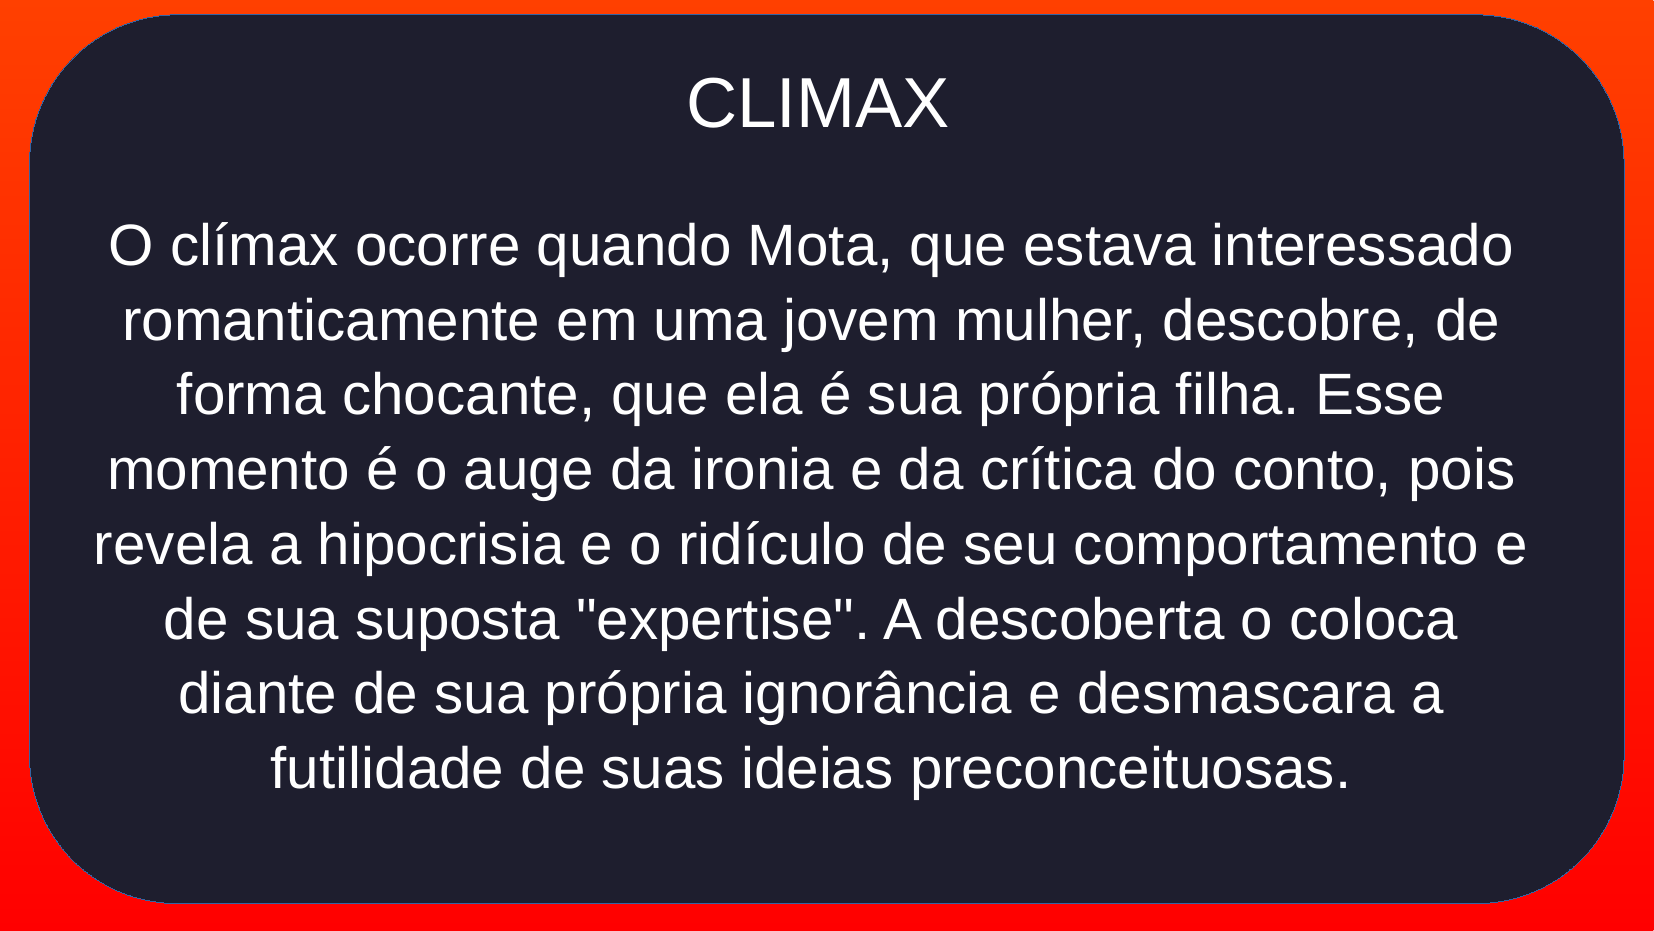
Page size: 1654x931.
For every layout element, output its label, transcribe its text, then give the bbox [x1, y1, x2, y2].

text_box O clímax ocorre quando Mota, que estava interessado romanticamente em uma jovem mulher, descobre, de forma chocante, que ela é sua própria filha. Esse momento é o auge da ironia e da crítica do conto, pois revela a hipocrisia e o ridículo de seu comportamento e de sua suposta "expertise". A descoberta o coloca diante de sua própria ignorância e desmascara a futilidade de suas ideias preconceituosas. [88, 147, 1536, 857]
title CLIMAX [74, 14, 1563, 192]
text_box [29, 43, 1625, 904]
